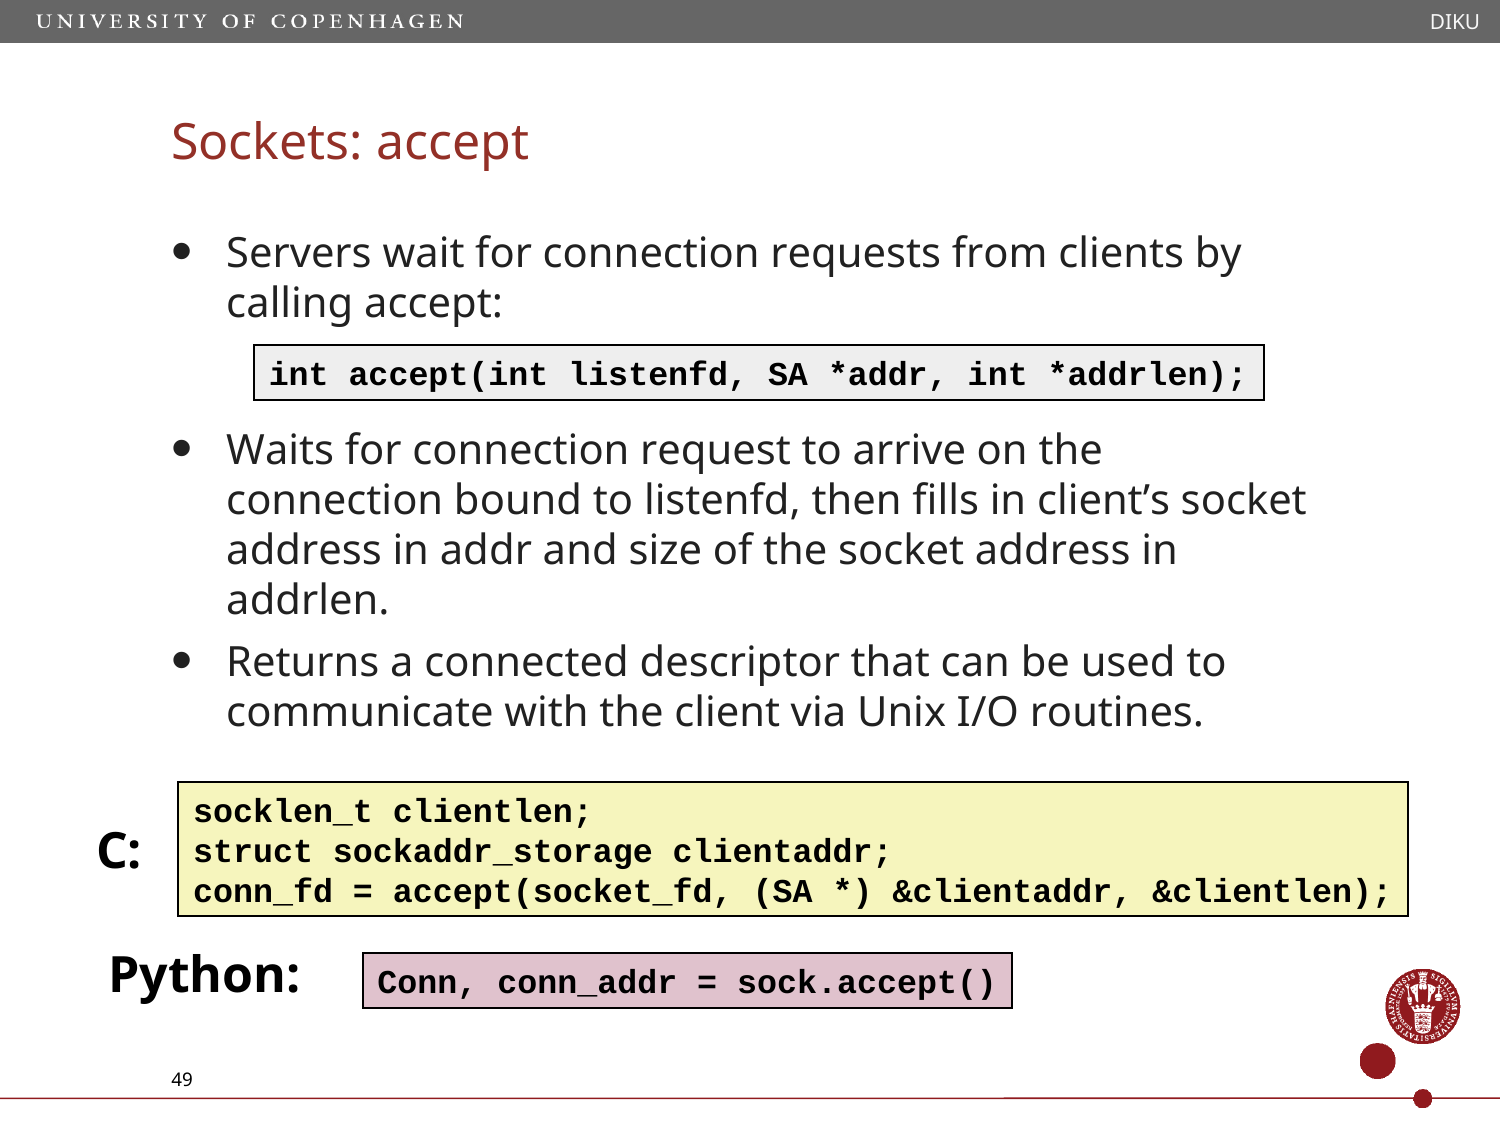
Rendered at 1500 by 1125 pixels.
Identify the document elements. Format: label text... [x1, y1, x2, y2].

text_box Conn, conn_addr = sock.accept() [362, 952, 1013, 1008]
picture [0, 910, 1500, 1122]
text_box DIKU [469, 0, 1495, 43]
text_box C: [81, 811, 172, 887]
text_box int accept(int listenfd, SA *addr, int *addrlen); [254, 344, 1264, 400]
text_box Sockets: accept [171, 75, 1329, 171]
text_box <number> [171, 1067, 522, 1092]
text_box Servers wait for connection requests from clients by calling accept: Waits for connection request to arrive on the connection bound to listenfd, then fills in client’s socket address in addr and size of the socket address in addrlen. Returns a connected descriptor that can be used to communicate with the client via Unix I/O routines. [171, 225, 1329, 900]
text_box socklen_t clientlen; struct sockaddr_storage clientaddr; conn_fd = accept(socket_fd, (SA *) &clientaddr, &clientlen); [178, 781, 1408, 917]
text_box Python: [93, 935, 347, 1011]
